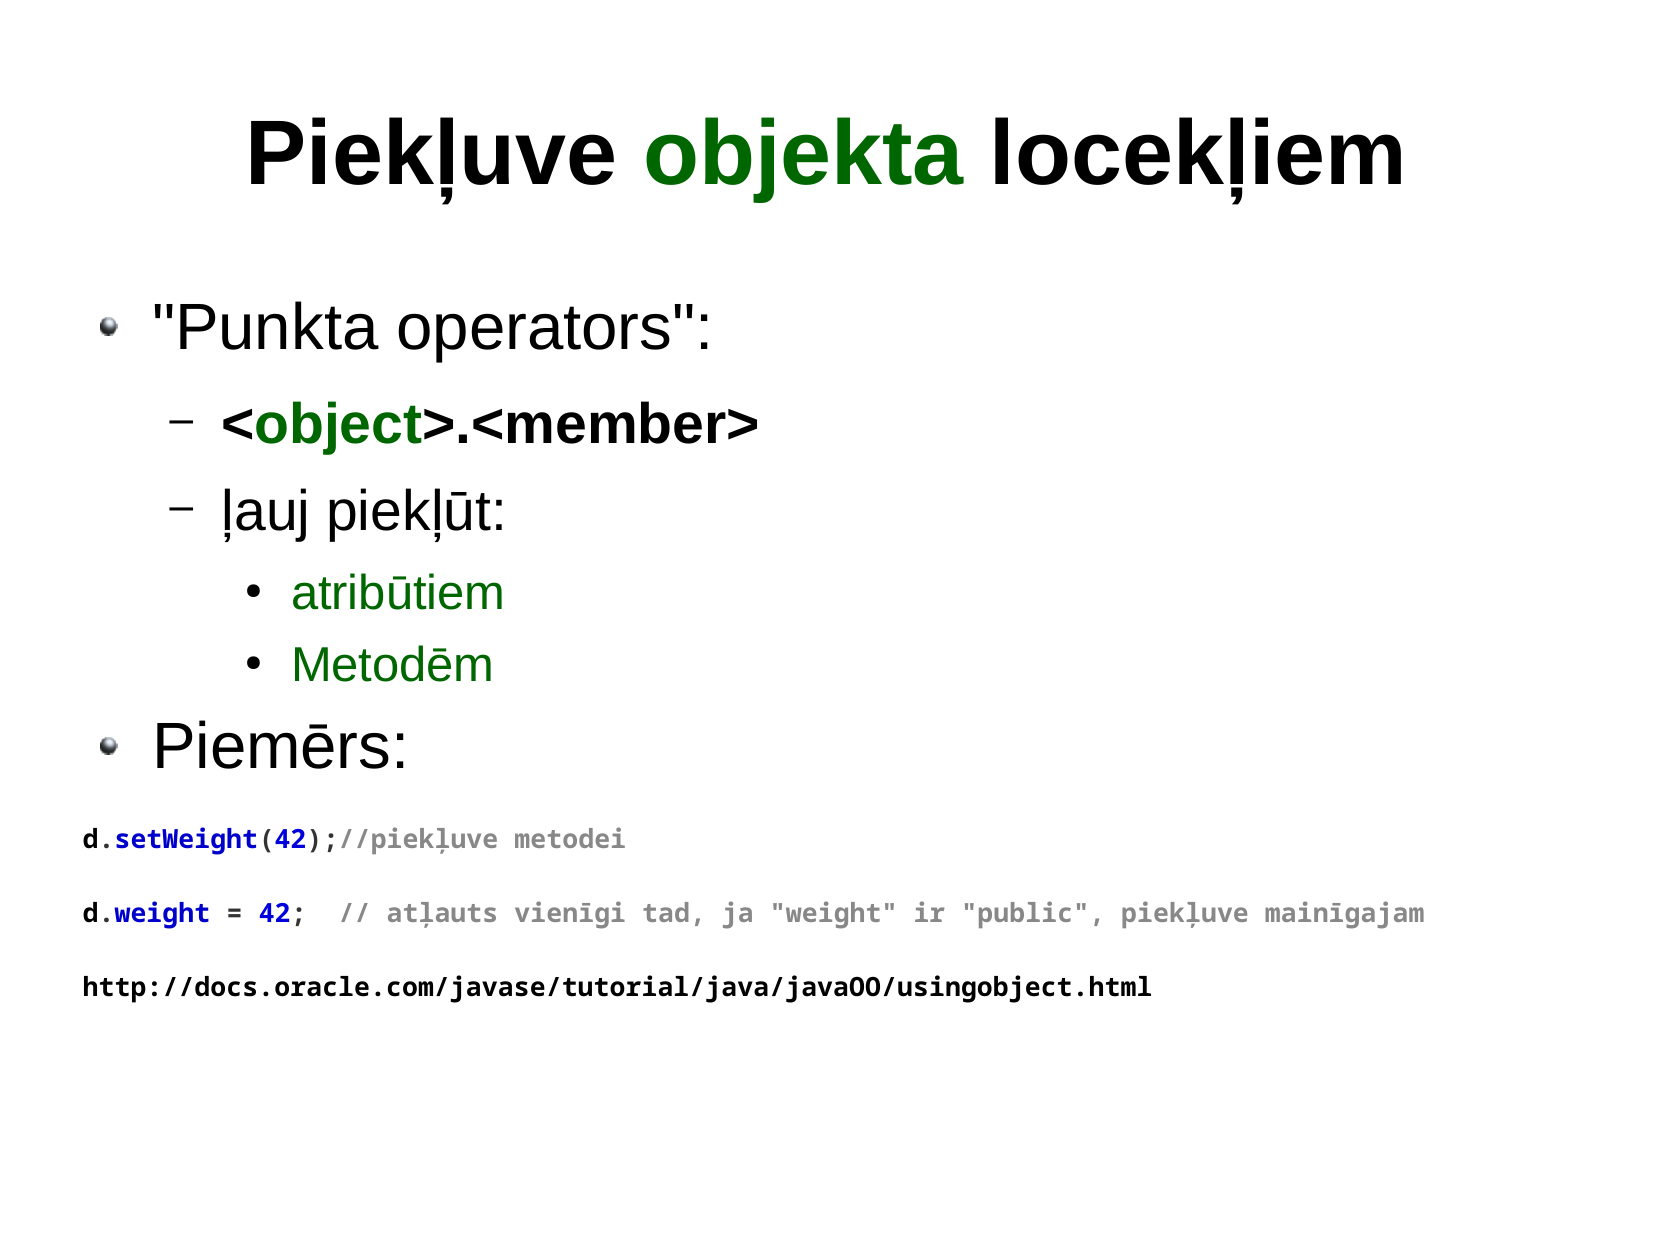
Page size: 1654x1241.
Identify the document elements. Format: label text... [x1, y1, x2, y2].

title Piekļuve objekta locekļiem [82, 49, 1571, 257]
list "Punkta operators": <object>.<member> ļauj piekļūt: atribūtiem Metodēm Piemērs: d.setWeight(42);//piekļuve metodei d.weight = 42; // atļauts vienīgi tad, ja "weight" ir "public", piekļuve mainīgajam http://docs.oracle.com/javase/tutorial/java/javaOO/usingobject.html [82, 290, 1538, 1010]
